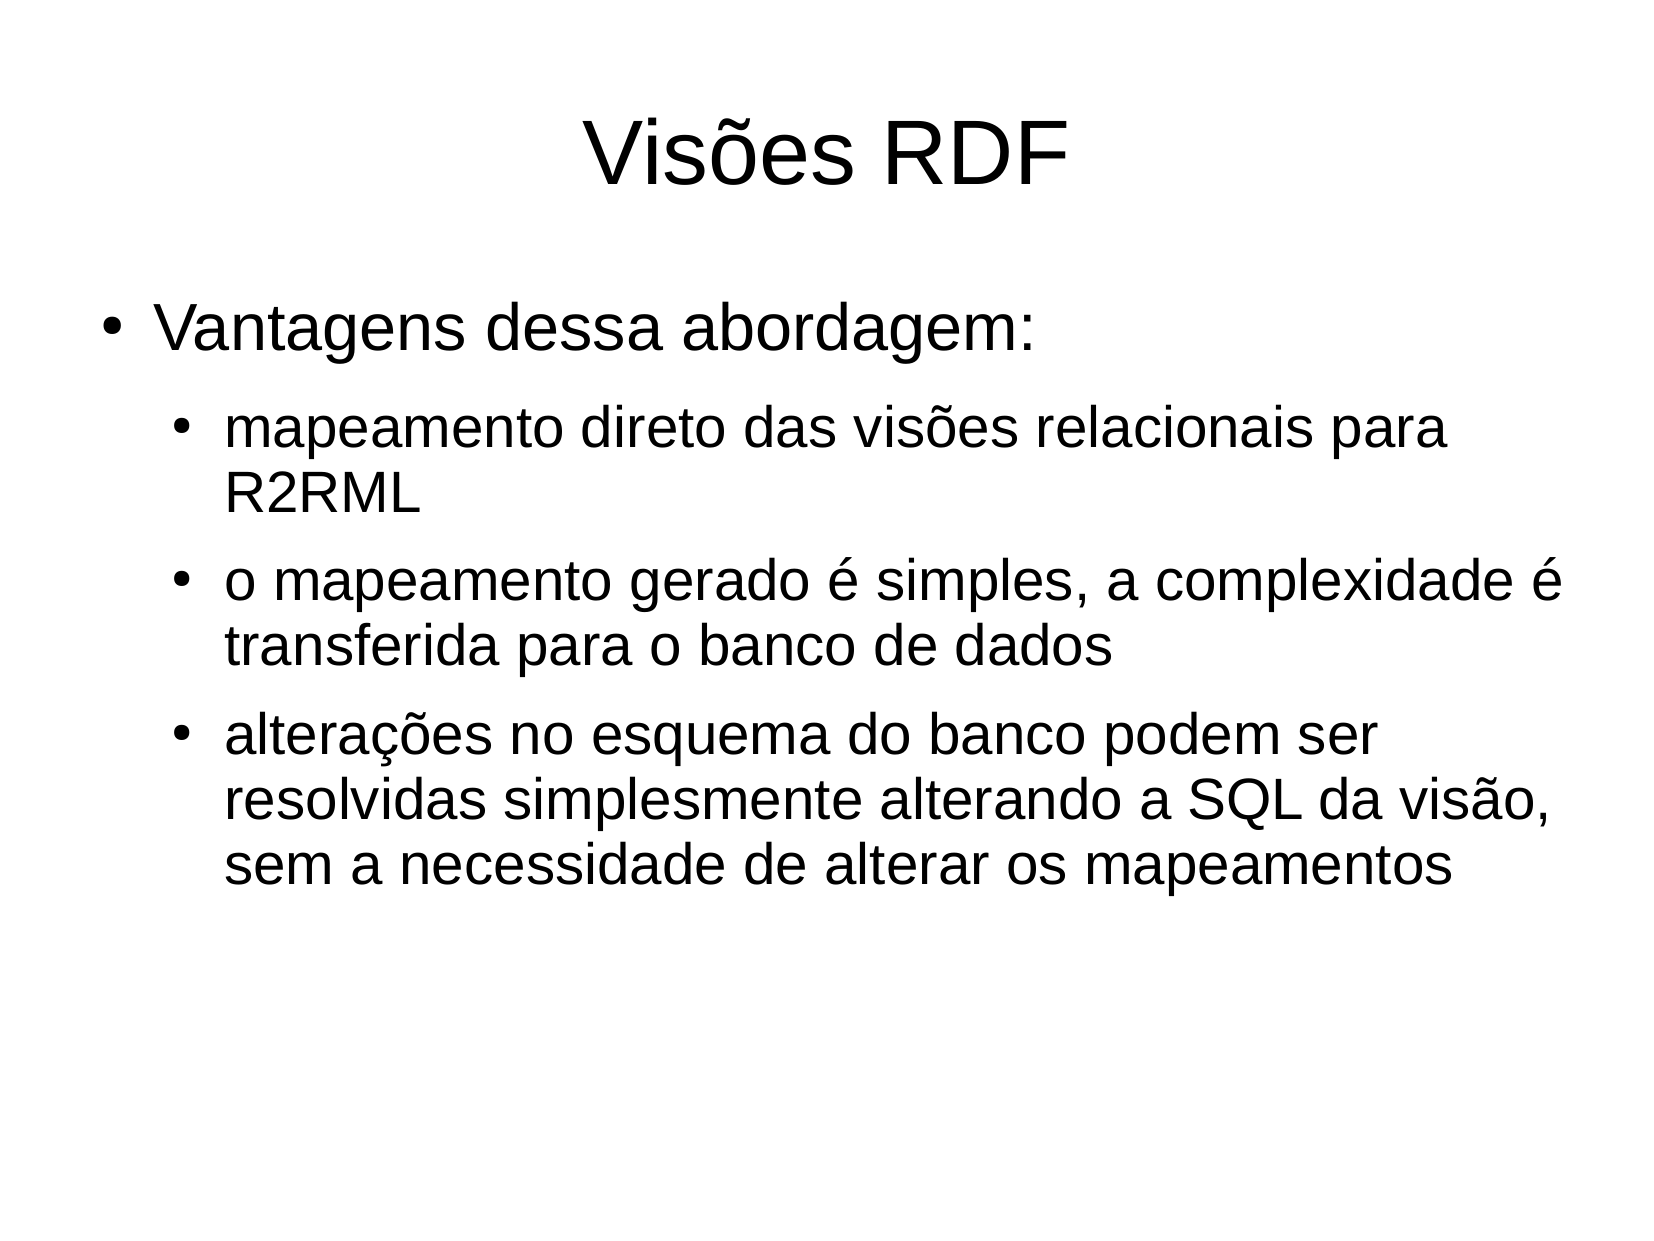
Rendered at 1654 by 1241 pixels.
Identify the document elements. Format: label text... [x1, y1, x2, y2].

title Visões RDF [82, 49, 1571, 257]
list Vantagens dessa abordagem: mapeamento direto das visões relacionais para R2RML o mapeamento gerado é simples, a complexidade é transferida para o banco de dados alterações no esquema do banco podem ser resolvidas simplesmente alterando a SQL da visão, sem a necessidade de alterar os mapeamentos [82, 290, 1571, 1109]
